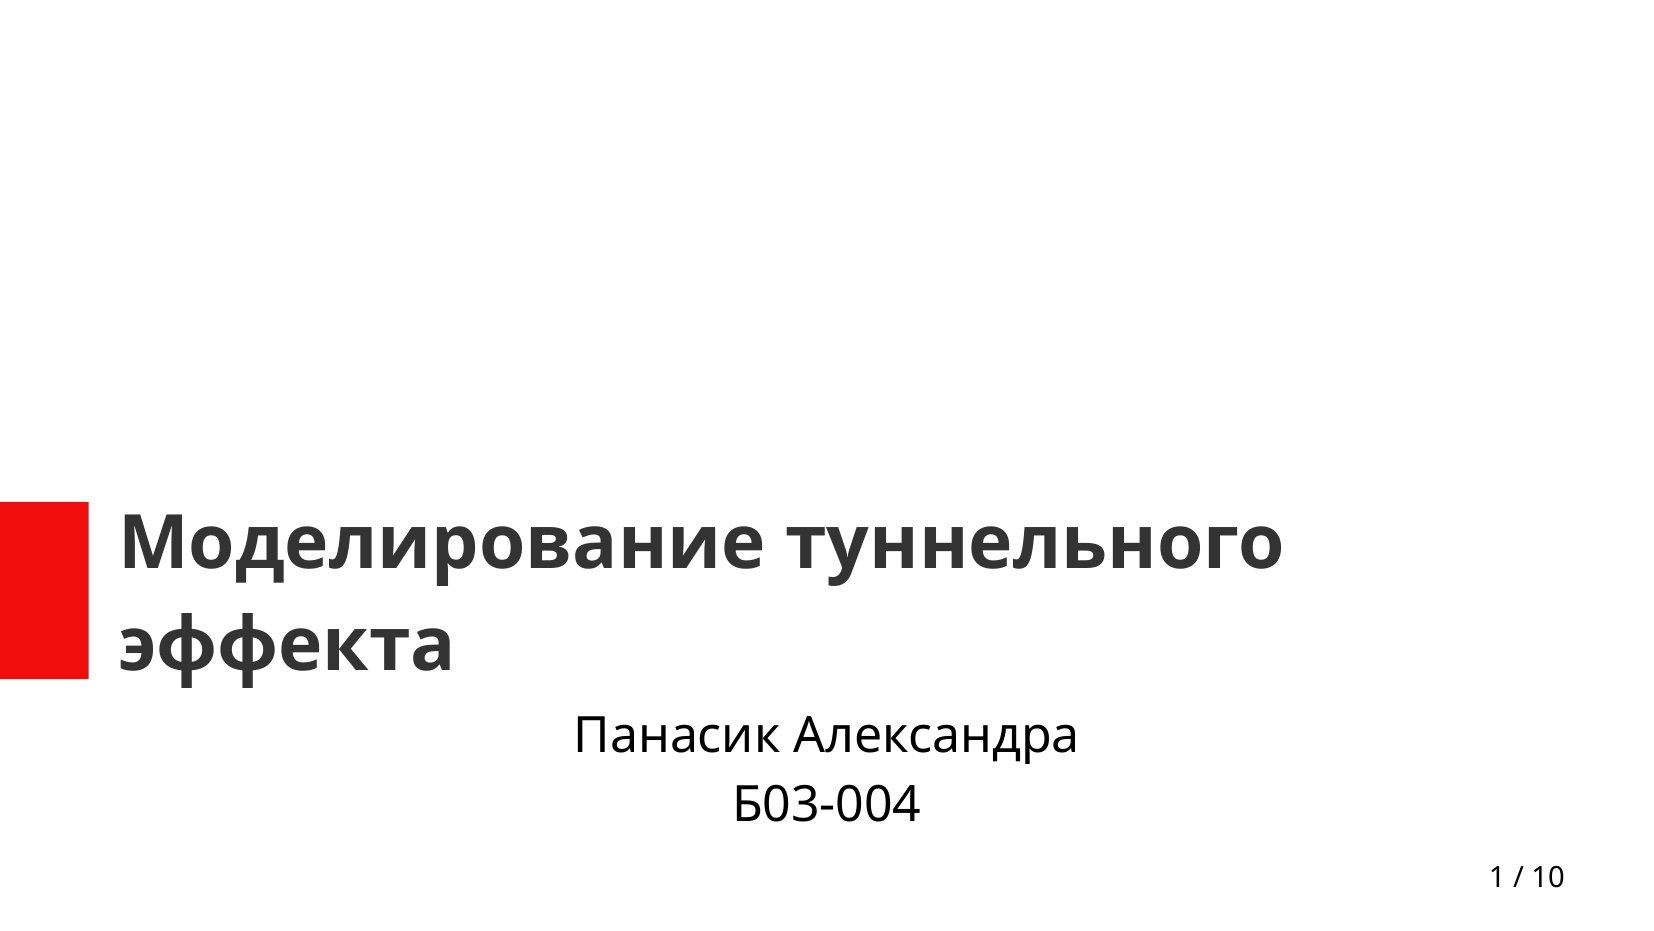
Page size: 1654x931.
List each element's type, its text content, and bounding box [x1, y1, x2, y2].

subtitle Панасик Александра Б03-004 [118, 699, 1536, 837]
title Моделирование туннельного эффекта [118, 488, 1536, 693]
